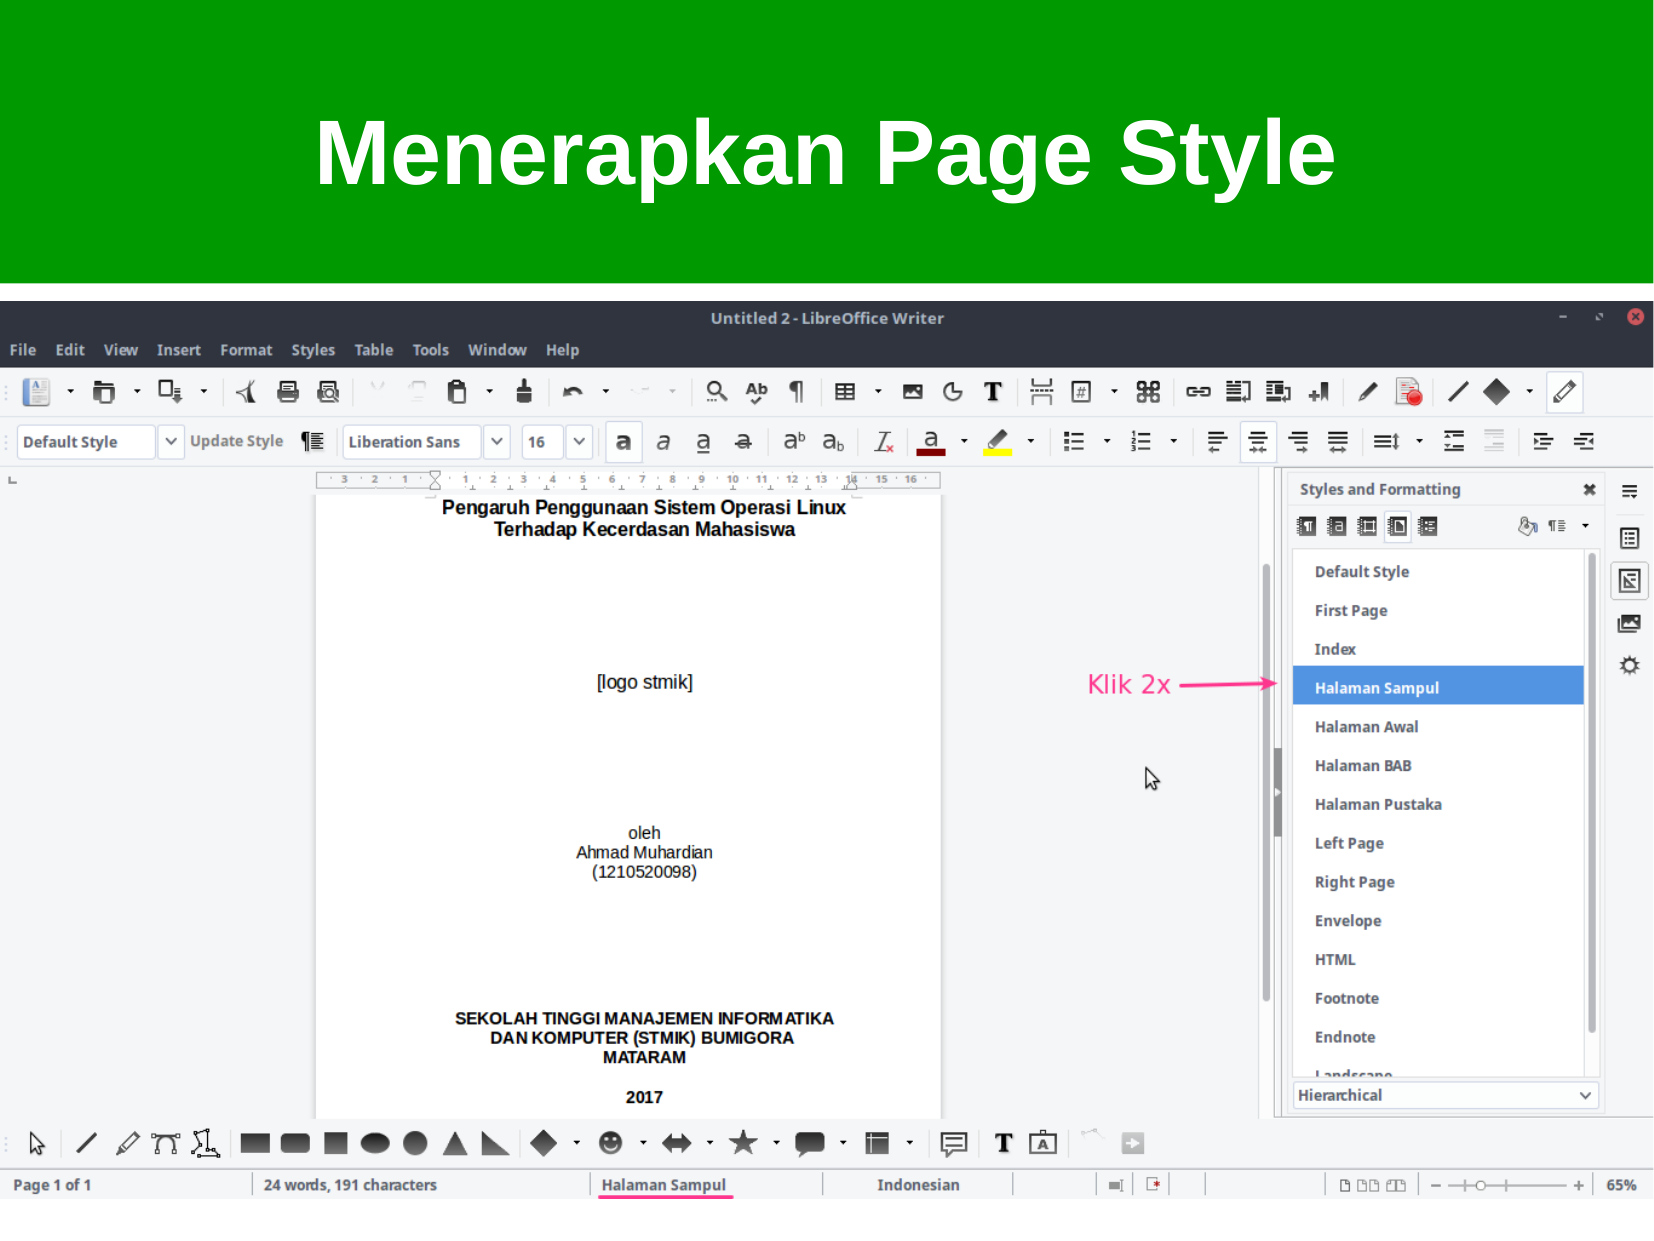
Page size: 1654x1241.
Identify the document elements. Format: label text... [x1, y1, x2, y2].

text_box [0, 0, 1654, 284]
picture [0, 301, 1654, 1199]
title Menerapkan Page Style [82, 49, 1571, 257]
